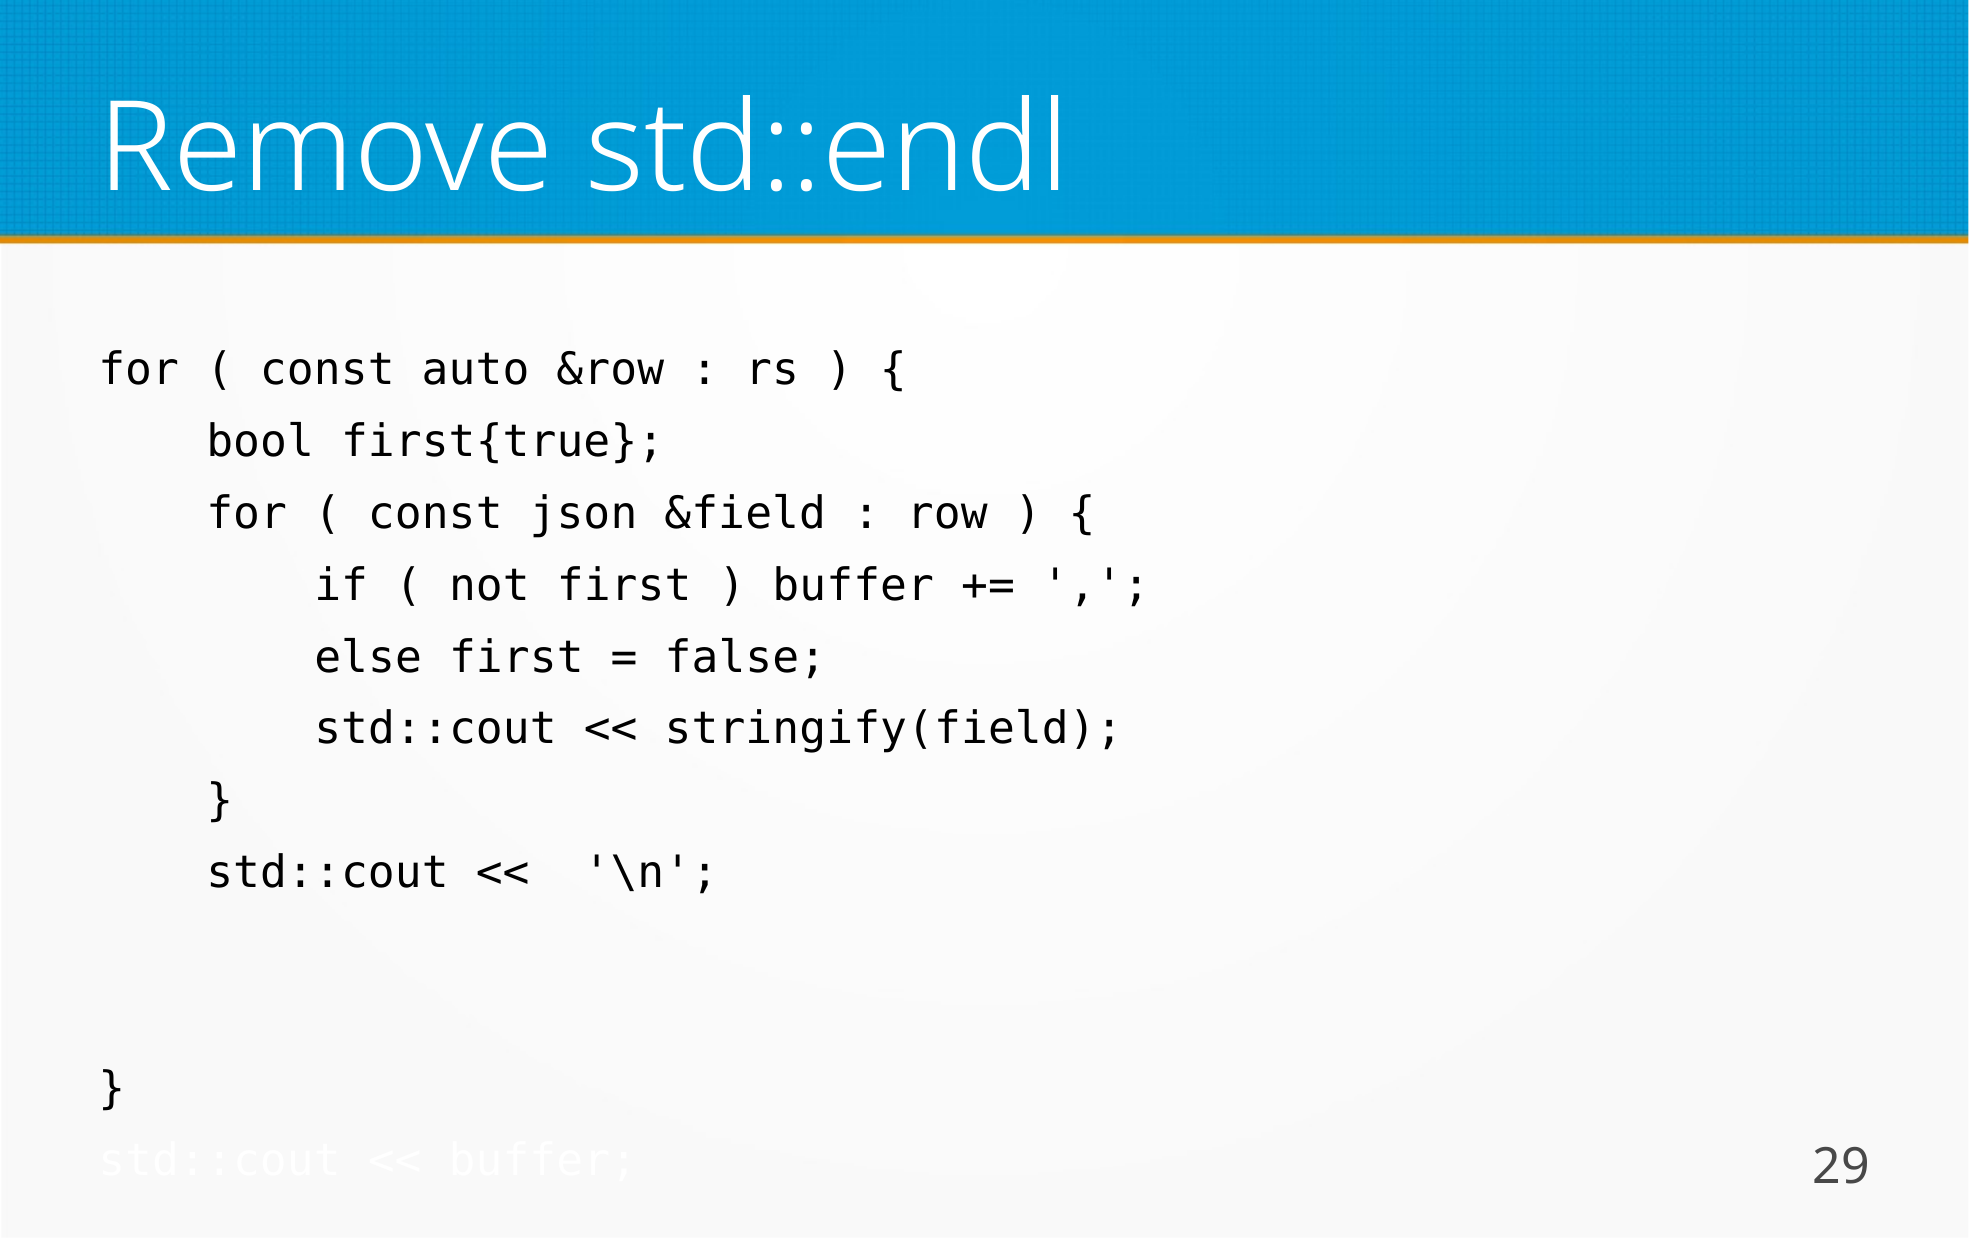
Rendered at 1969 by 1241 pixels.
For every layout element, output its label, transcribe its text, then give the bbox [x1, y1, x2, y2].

list for ( const auto &row : rs ) { bool first{true}; for ( const json &field : row ) { if ( not first ) buffer += ','; else first = false; std::cout << stringify(field); } std::cout << '\n'; } std::cout << buffer; [98, 271, 1861, 1193]
title Remove std::endl [98, 19, 1870, 227]
picture [0, 233, 1969, 1241]
